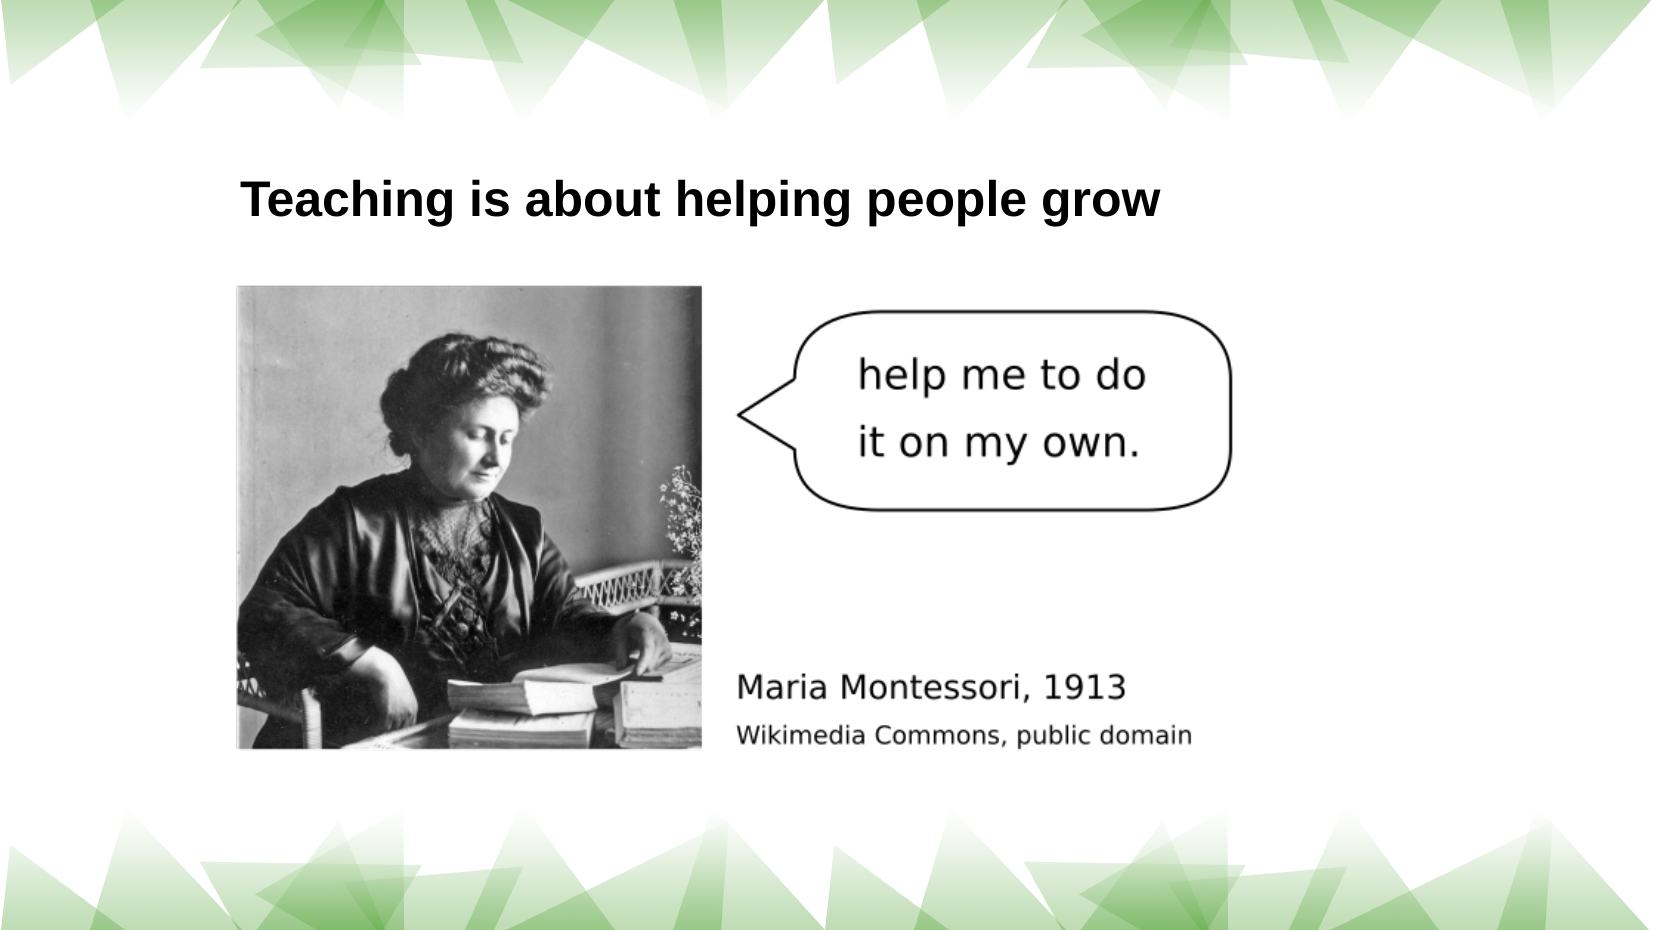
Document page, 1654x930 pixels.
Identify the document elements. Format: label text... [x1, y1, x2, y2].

picture [0, 802, 1651, 930]
picture [182, 233, 1364, 795]
title Teaching is about helping people grow [240, 143, 1336, 233]
picture [0, 0, 1653, 128]
